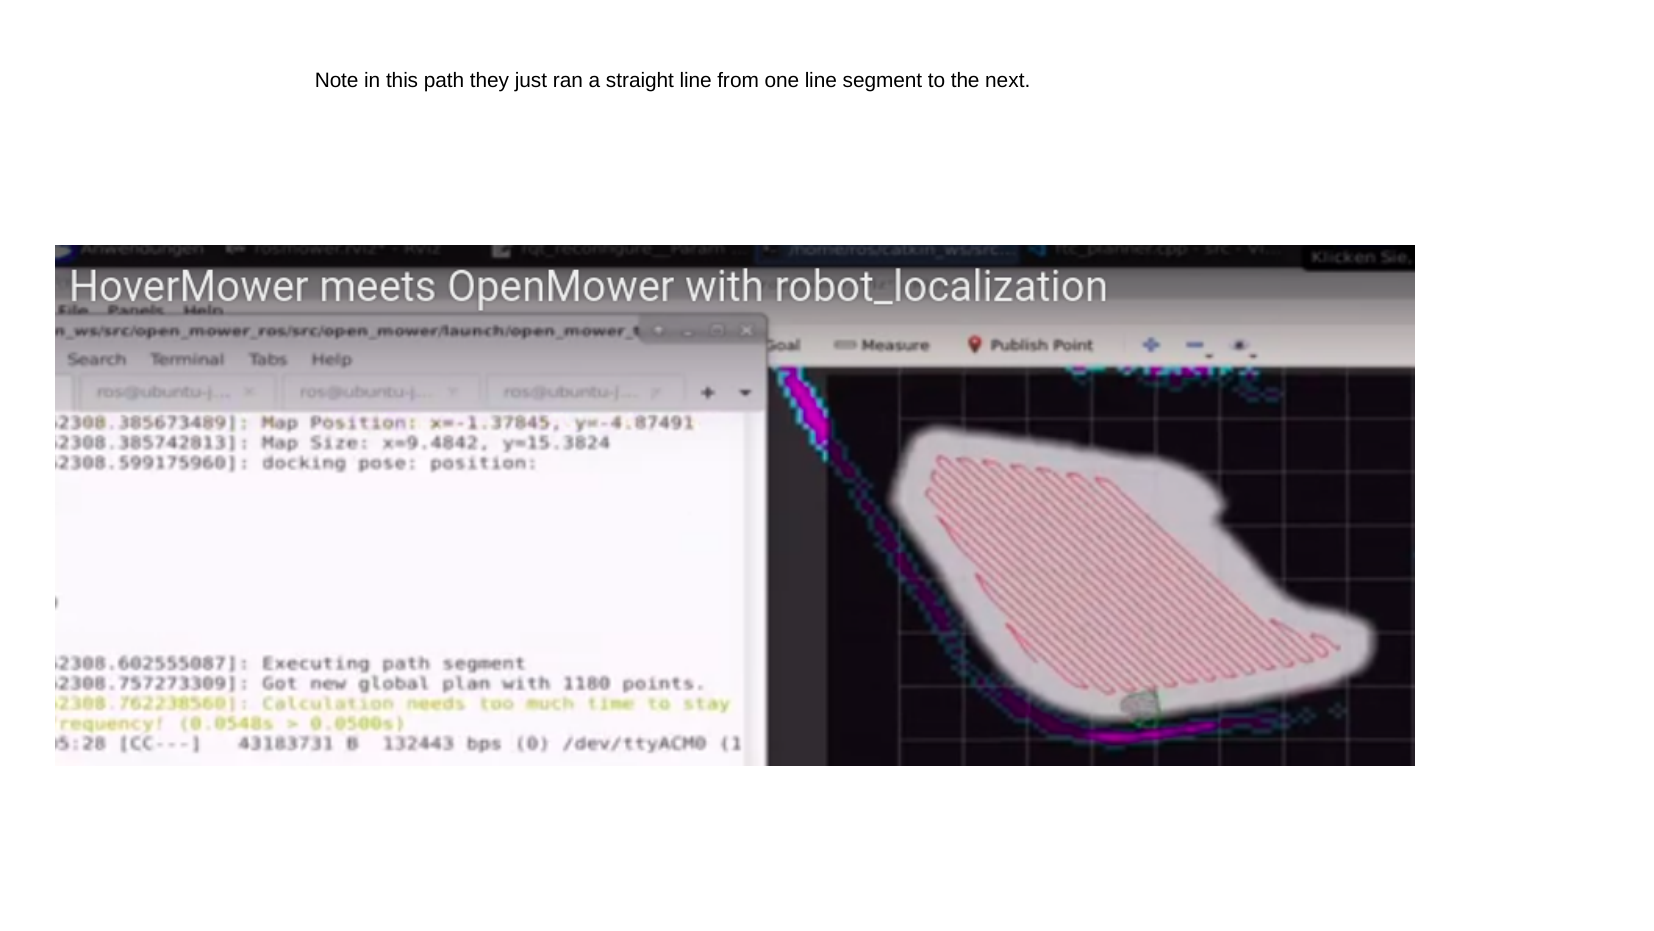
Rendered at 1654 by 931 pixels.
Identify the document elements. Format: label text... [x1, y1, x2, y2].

picture [55, 245, 1415, 766]
text_box Note in this path they just ran a straight line from one line segment to the next. [300, 61, 1111, 151]
